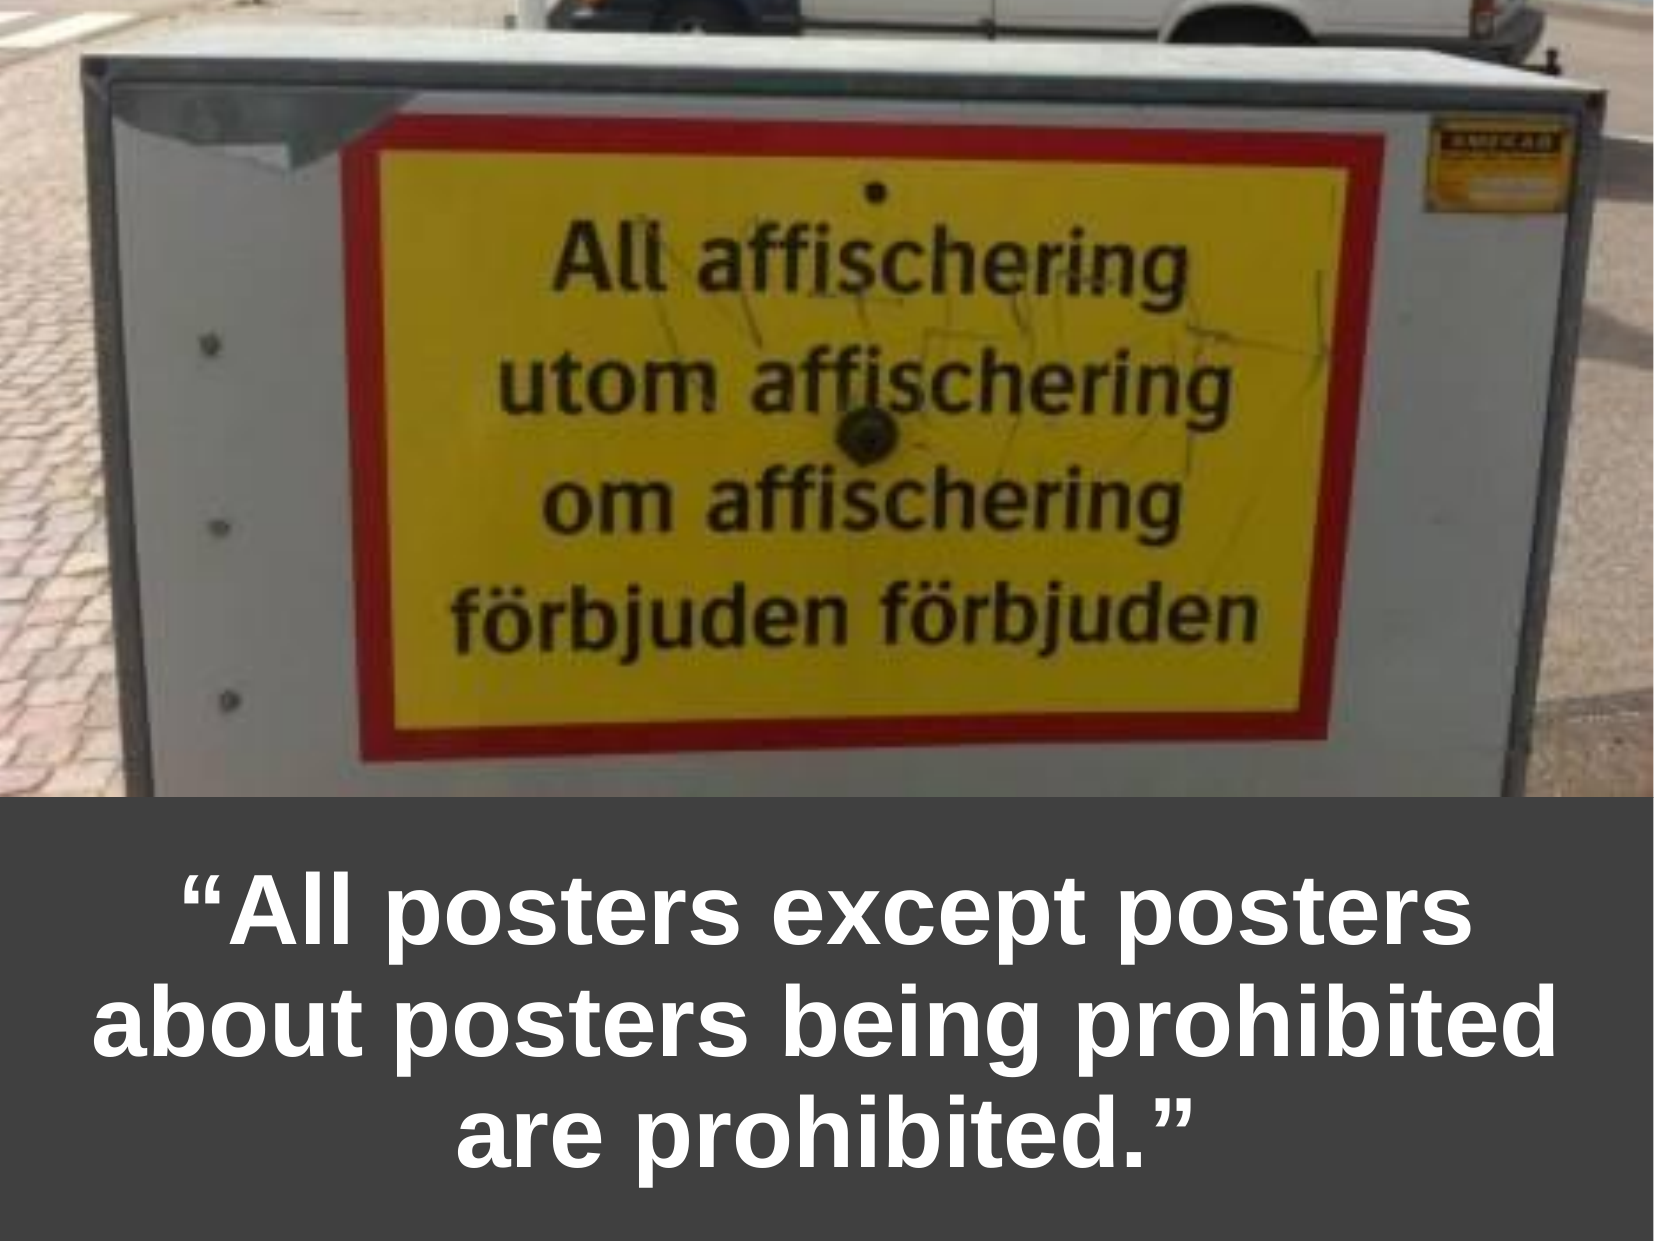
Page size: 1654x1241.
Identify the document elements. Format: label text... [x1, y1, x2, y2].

text_box “All posters except posters about posters being prohibited are prohibited.” [0, 797, 1654, 1241]
picture [0, 0, 1654, 797]
